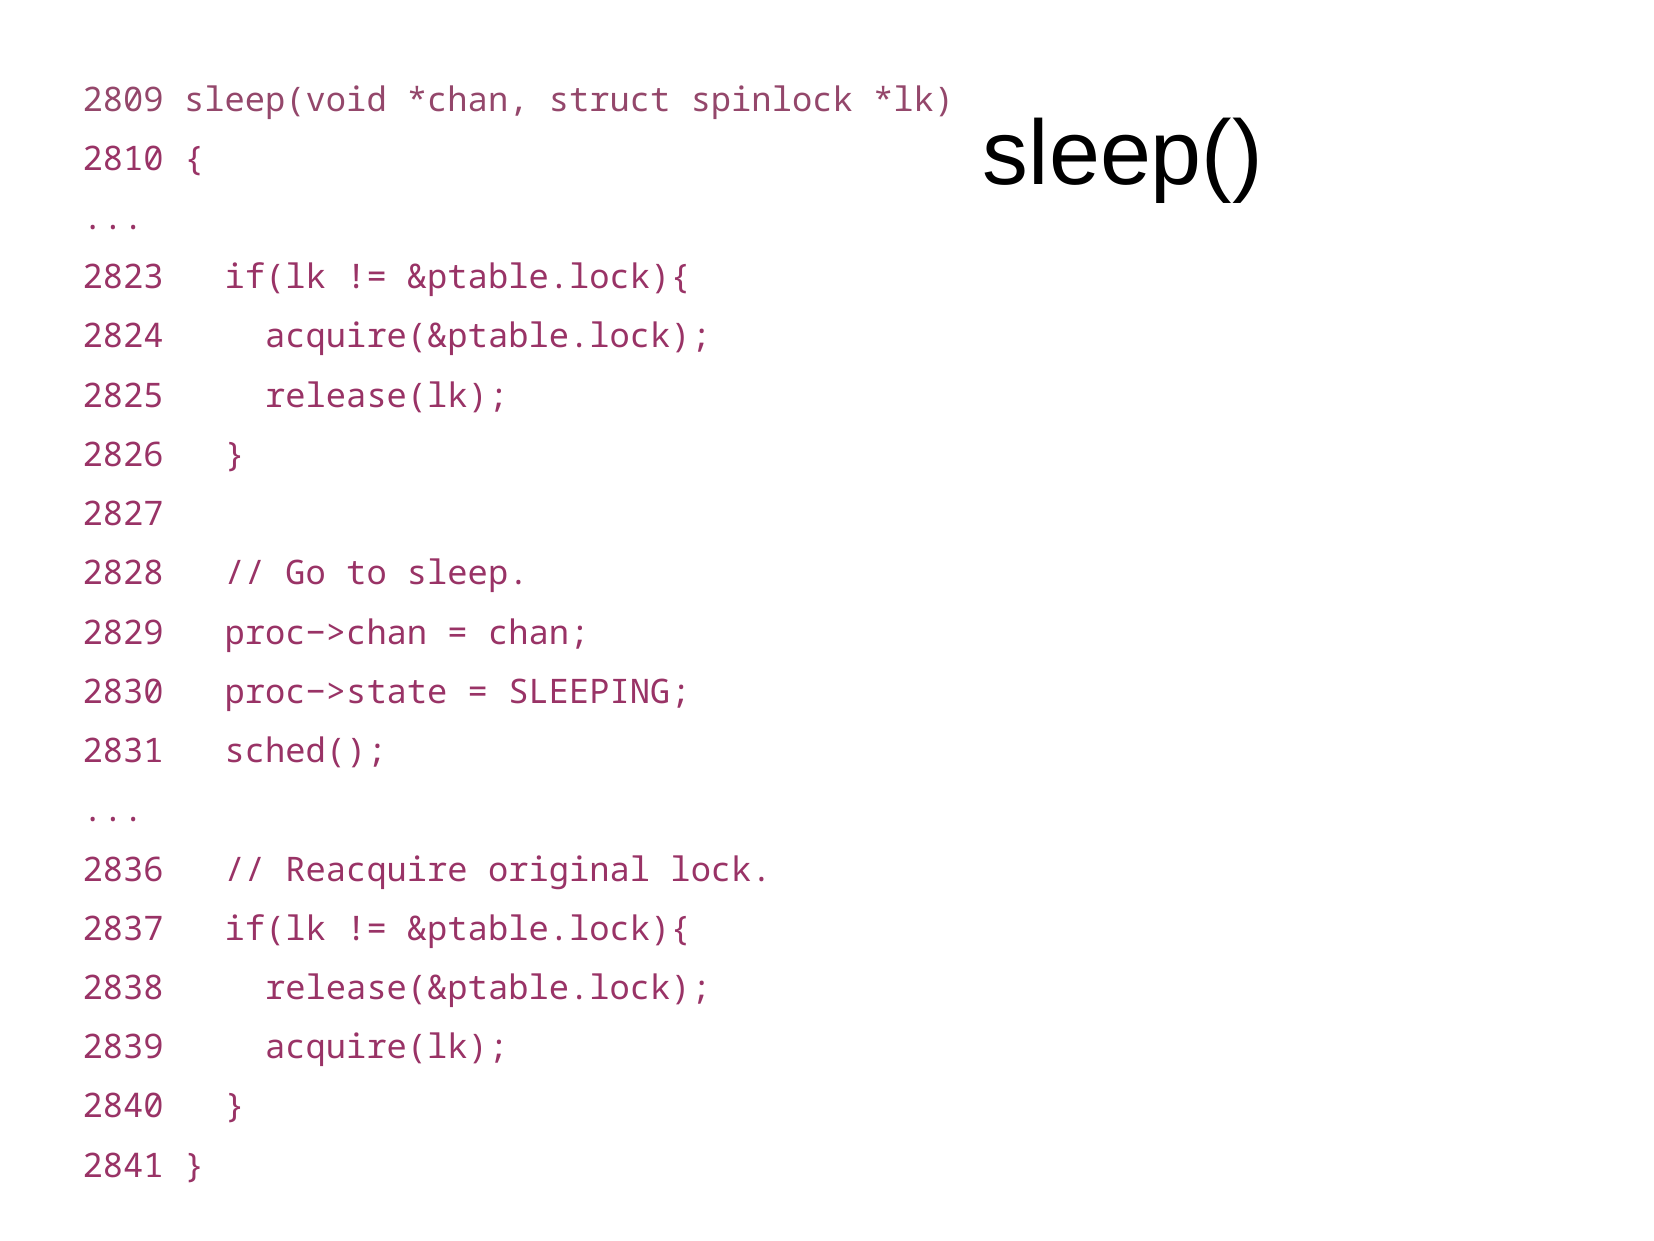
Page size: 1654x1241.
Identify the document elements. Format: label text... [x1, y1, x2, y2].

list 2809 sleep(void *chan, struct spinlock *lk) 2810 { ... 2823 if(lk != &ptable.lock){ 2824 acquire(&ptable.lock); 2825 release(lk); 2826 } 2827 2828 // Go to sleep. 2829 proc−>chan = chan; 2830 proc−>state = SLEEPING; 2831 sched(); ... 2836 // Reacquire original lock. 2837 if(lk != &ptable.lock){ 2838 release(&ptable.lock); 2839 acquire(lk); 2840 } 2841 } [82, 75, 976, 1201]
title sleep() [675, 49, 1571, 257]
